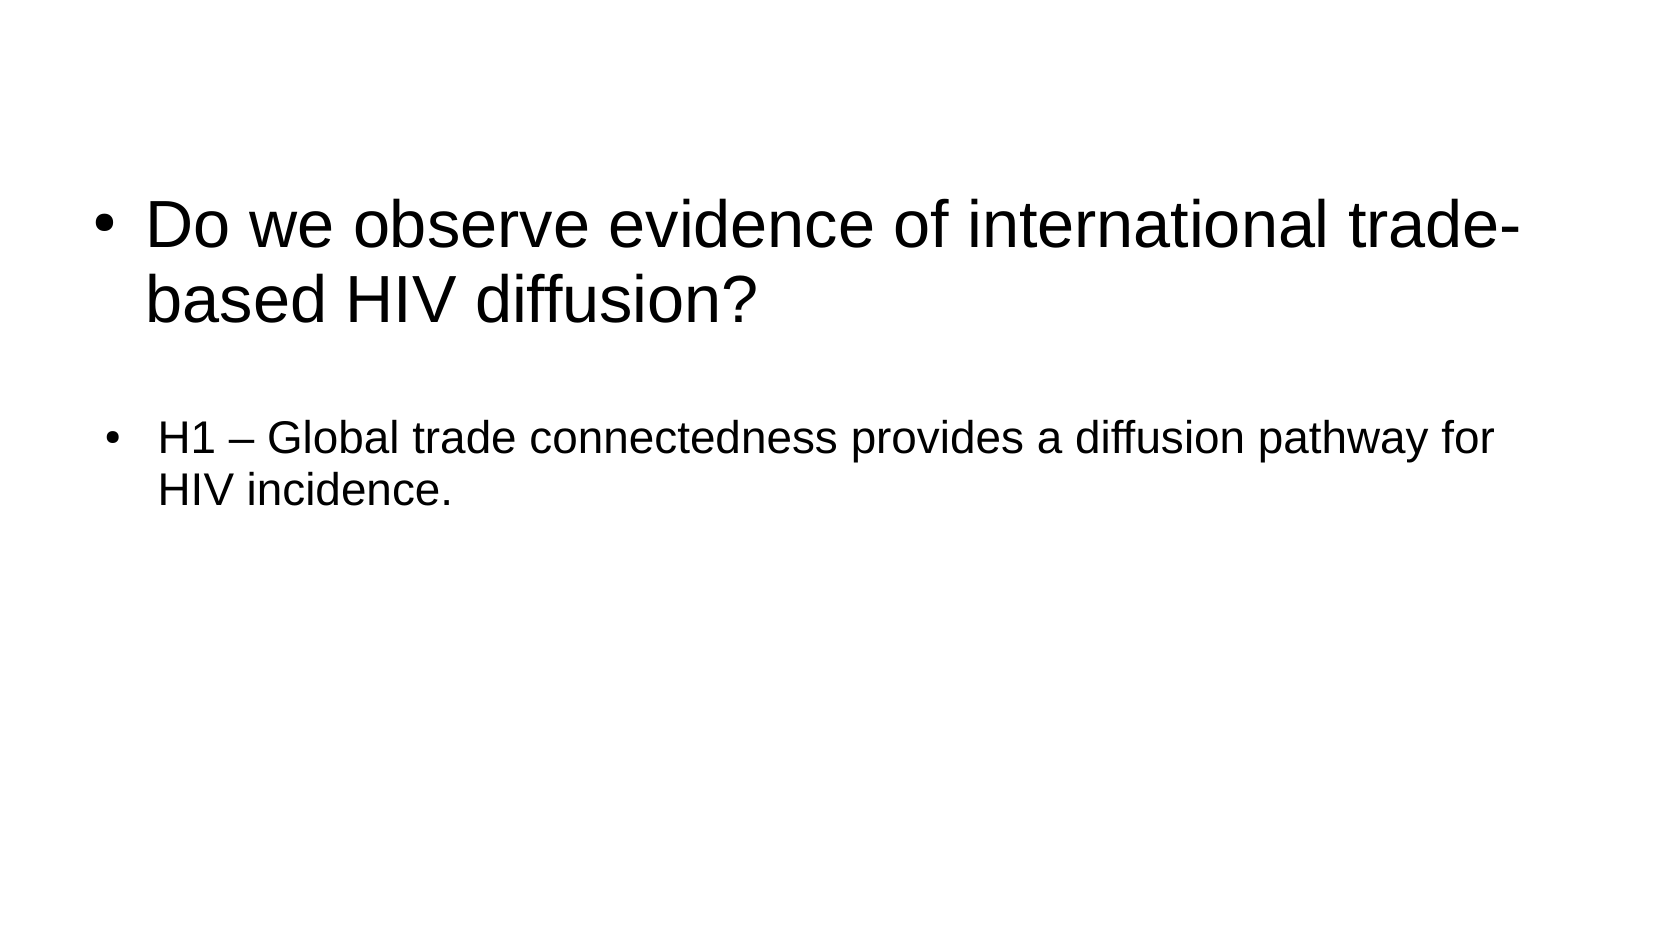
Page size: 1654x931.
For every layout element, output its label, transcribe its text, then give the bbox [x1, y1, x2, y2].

list Do we observe evidence of international trade-based HIV diffusion? [75, 187, 1564, 338]
list H1 – Global trade connectedness provides a diffusion pathway for HIV incidence. [86, 412, 1576, 676]
